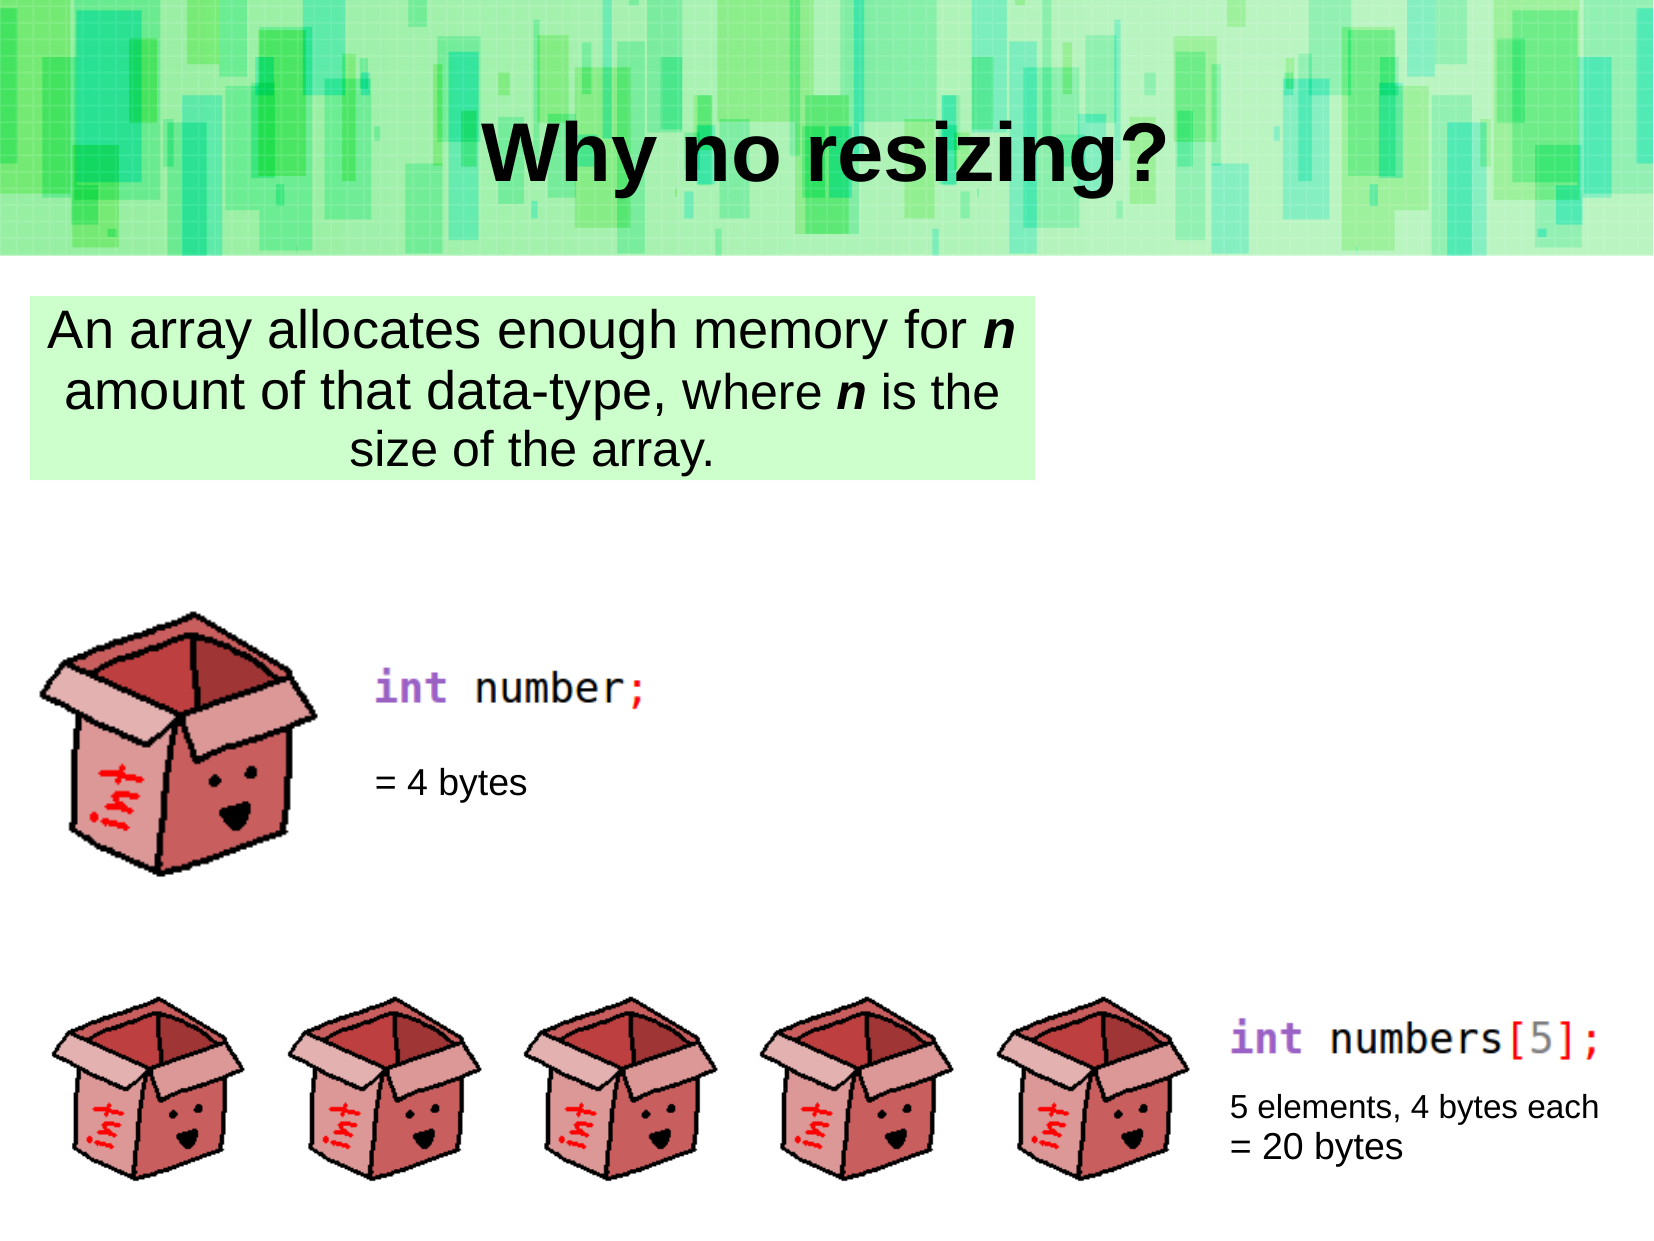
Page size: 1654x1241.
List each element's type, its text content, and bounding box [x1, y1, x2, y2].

text_box = 4 bytes [360, 754, 706, 812]
text_box An array allocates enough memory for n amount of that data-type, where n is the size of the array. [30, 296, 1036, 481]
title Why no resizing? [82, 49, 1571, 257]
text_box 5 elements, 4 bytes each = 20 bytes [1215, 1081, 1621, 1176]
picture [0, 0, 1654, 1241]
